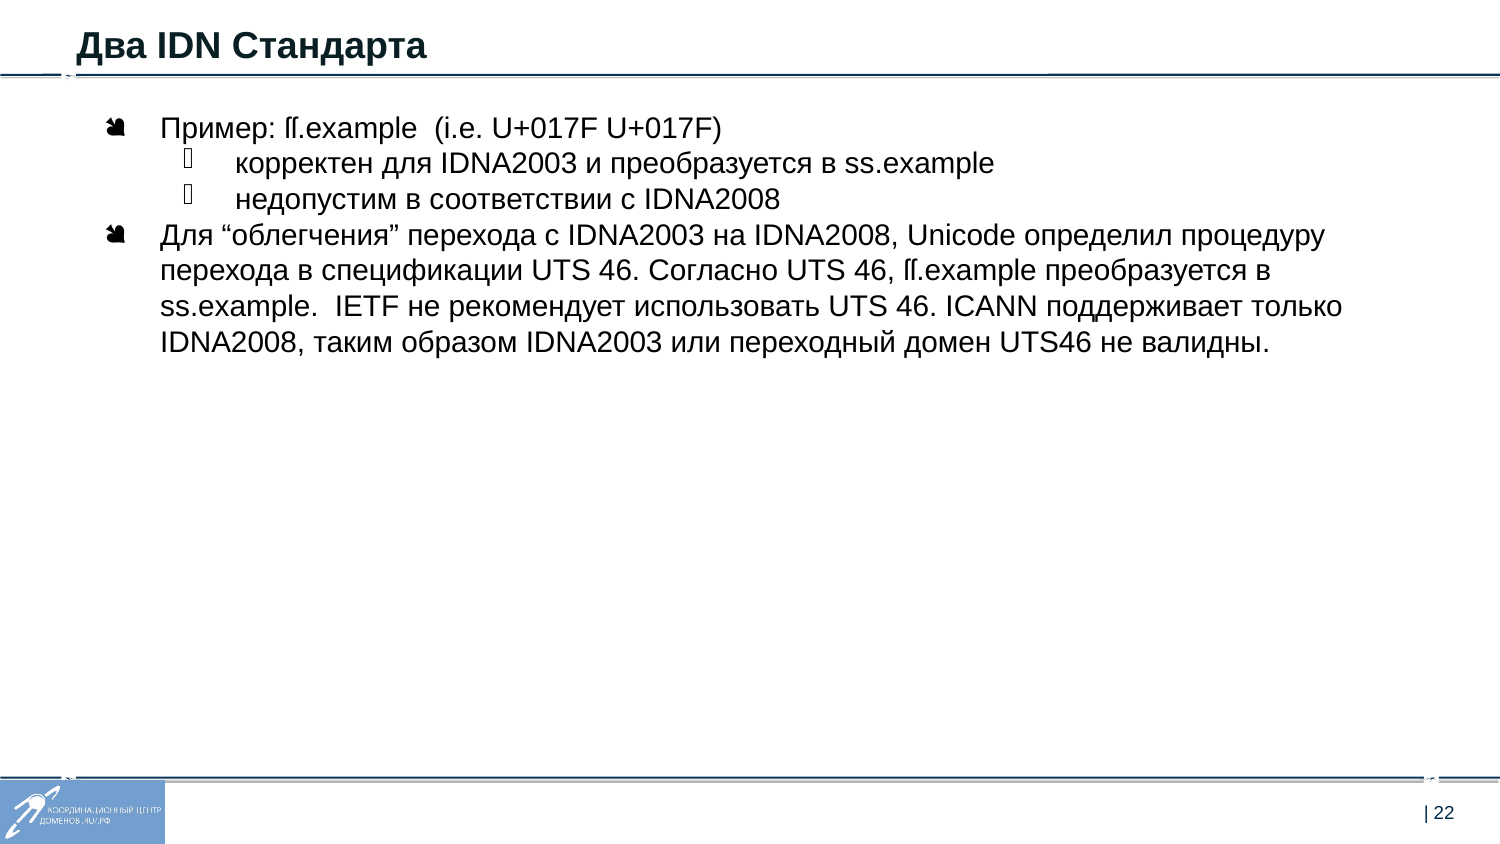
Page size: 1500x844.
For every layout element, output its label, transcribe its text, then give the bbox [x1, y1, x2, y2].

title Два IDN Стандарта [61, 5, 1376, 62]
list Пример: ſſ.example (i.e. U+017F U+017F) корректен для IDNA2003 и преобразуется в ss.example недопустим в соответствии с IDNA2008 Для “облегчения” перехода с IDNA2003 на IDNA2008, Unicode определил процедуру перехода в спецификации UTS 46. Согласно UTS 46, ſſ.example преобразуется в ss.example. IETF не рекомендует использовать UTS 46. ICANN поддерживает только IDNA2008, таким образом IDNA2003 или переходный домен UTS46 не валидны. [70, 93, 1368, 656]
picture [0, 779, 166, 844]
